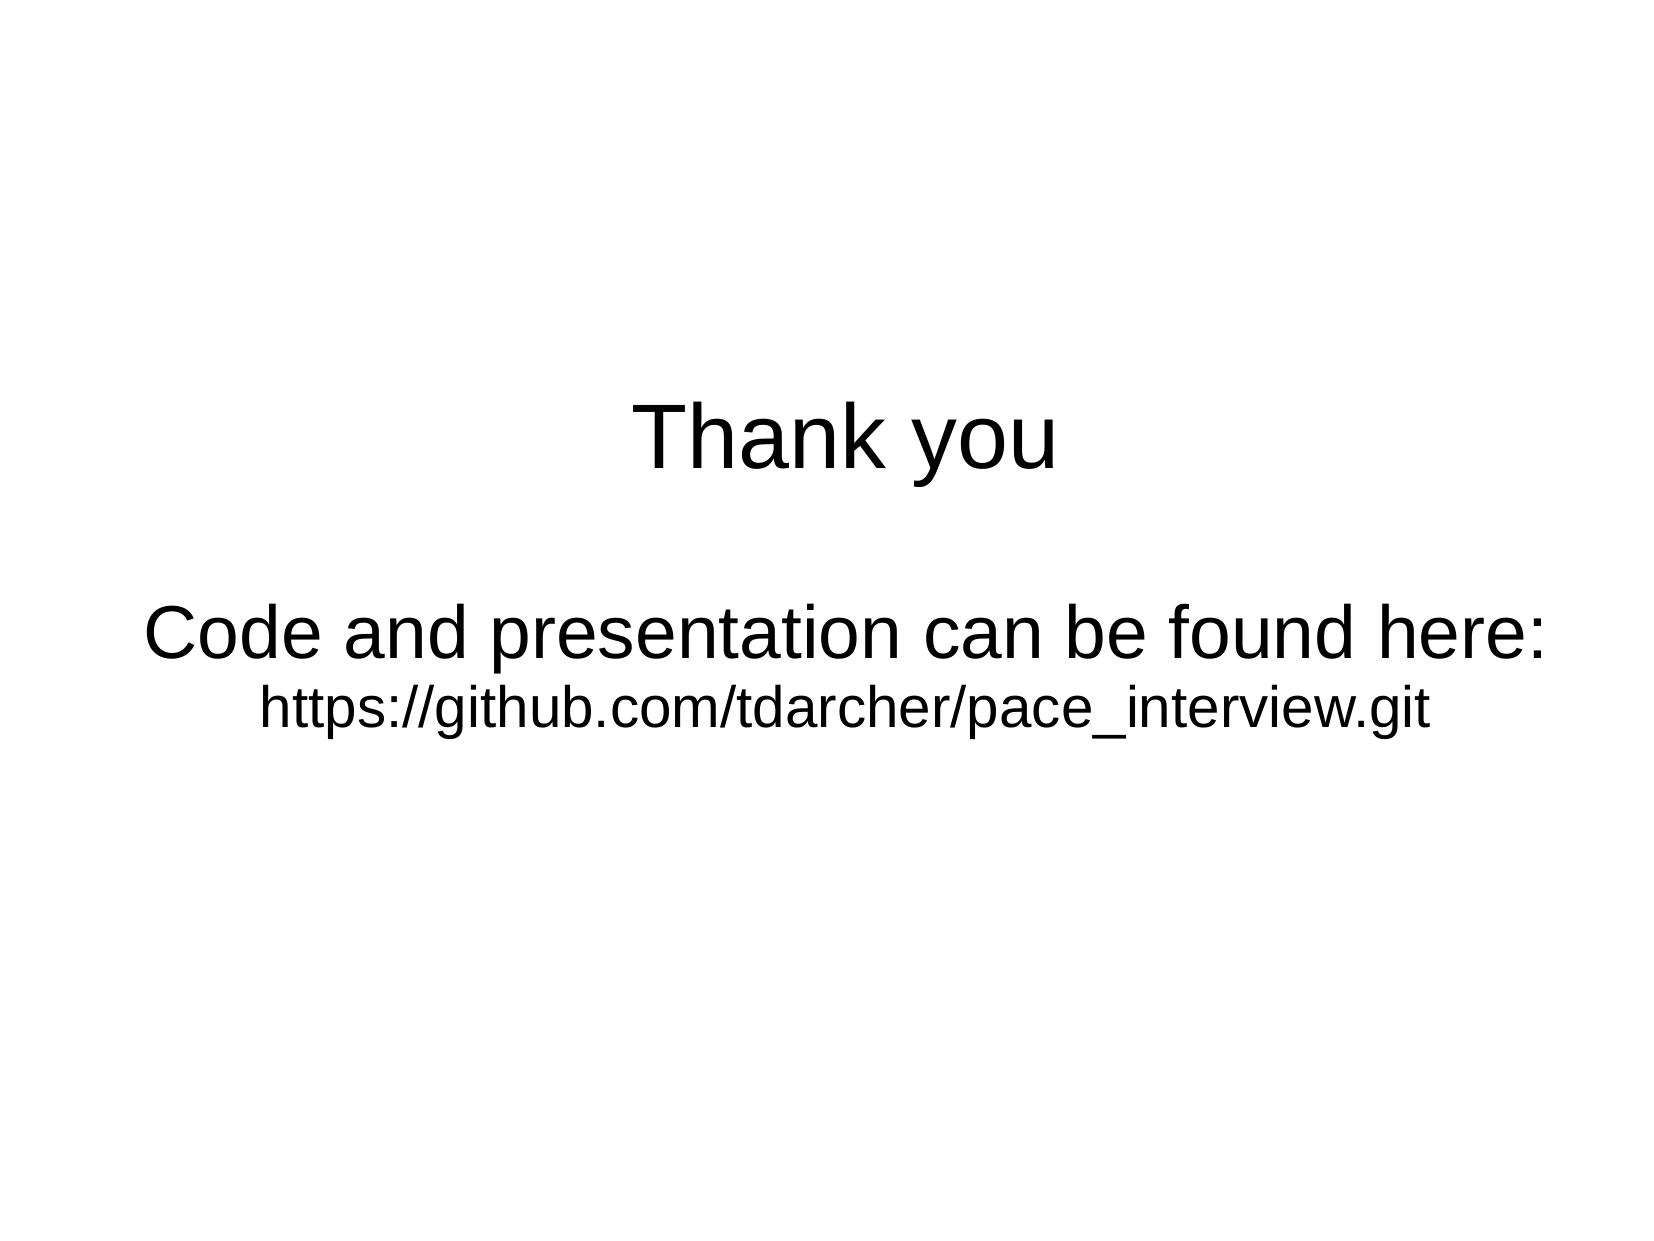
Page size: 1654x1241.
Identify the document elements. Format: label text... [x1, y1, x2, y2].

title Thank you Code and presentation can be found here: https://github.com/tdarcher/pace_interview.git [102, 385, 1591, 843]
